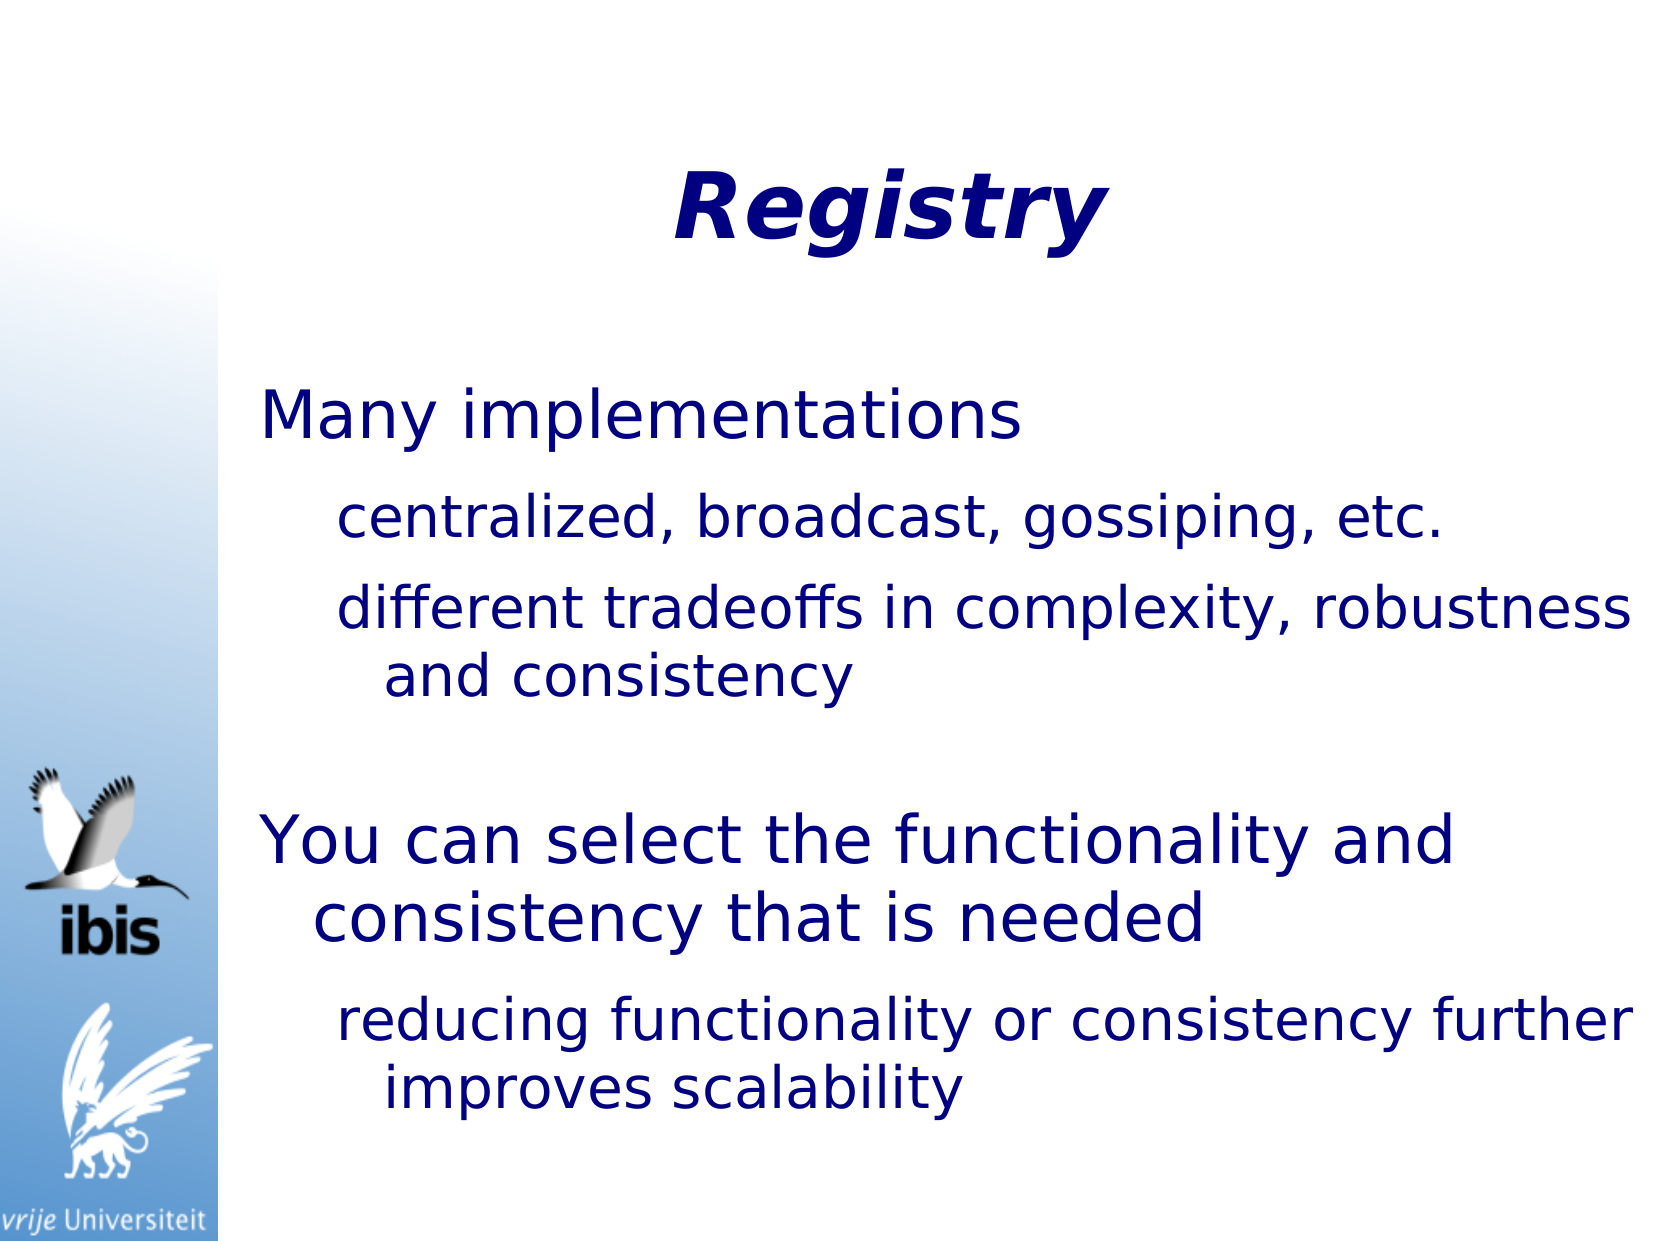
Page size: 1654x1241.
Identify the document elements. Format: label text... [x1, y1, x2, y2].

list Many implementations centralized, broadcast, gossiping, etc. different tradeoffs in complexity, robustness and consistency You can select the functionality and consistency that is needed reducing functionality or consistency further improves scalability [241, 376, 1654, 1158]
title Registry [248, 102, 1534, 310]
picture [0, 0, 218, 1241]
